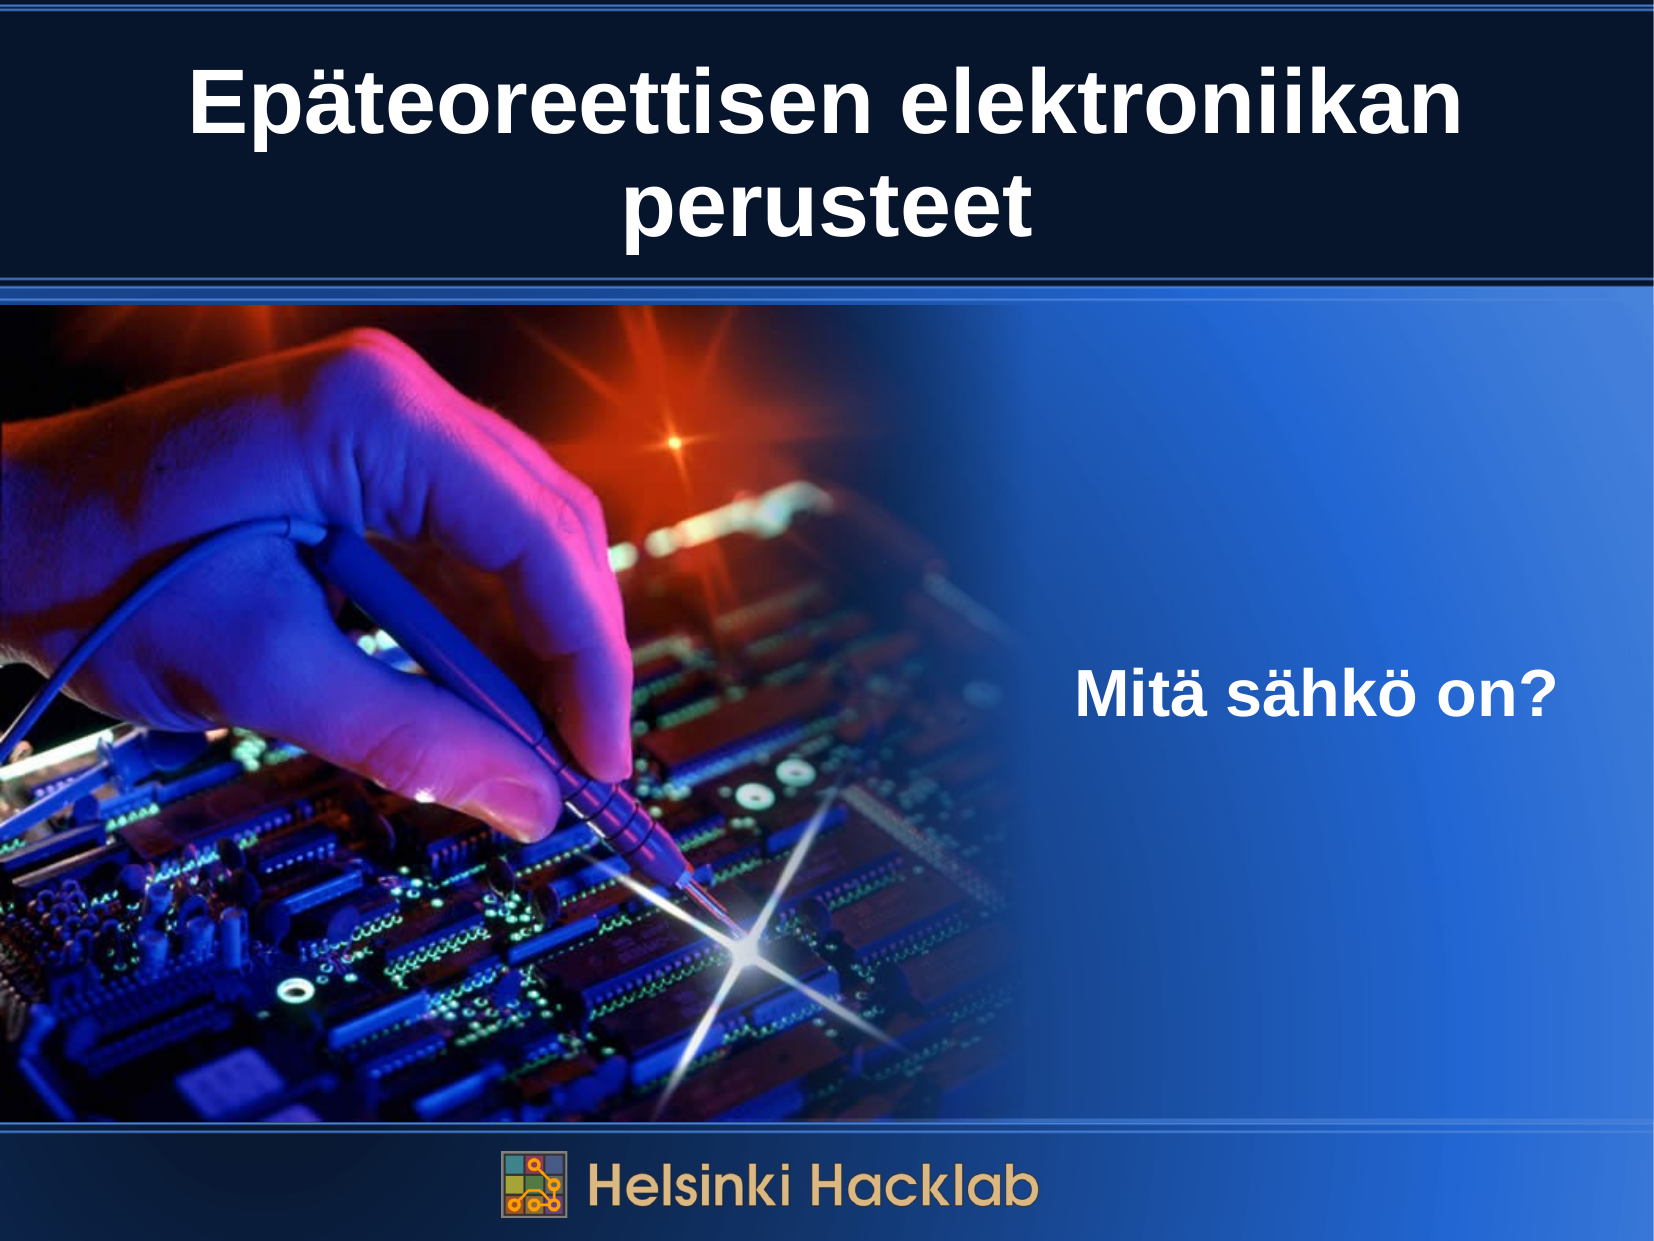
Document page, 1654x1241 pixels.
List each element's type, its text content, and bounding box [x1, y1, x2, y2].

picture [0, 0, 1654, 1241]
text_box Mitä sähkö on? [1003, 590, 1630, 797]
title Epäteoreettisen elektroniikan perusteet [82, 49, 1571, 257]
